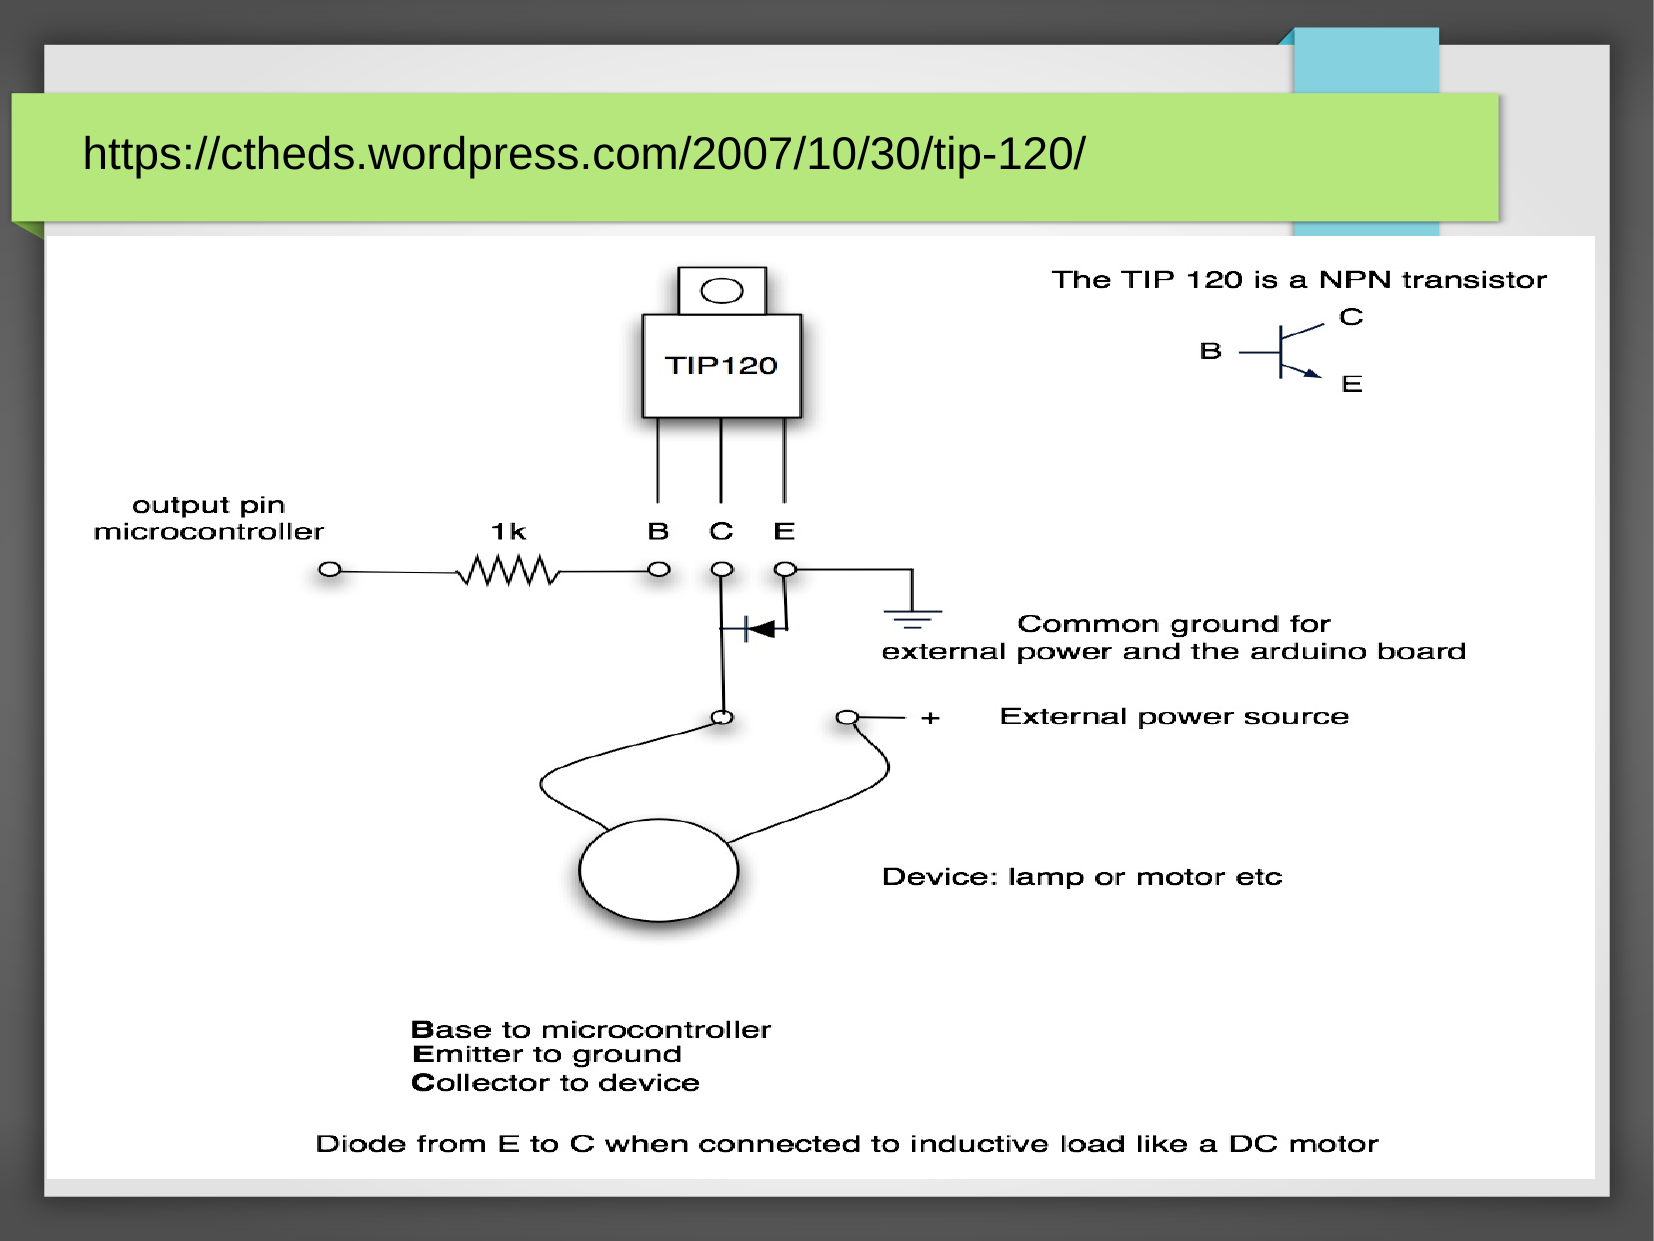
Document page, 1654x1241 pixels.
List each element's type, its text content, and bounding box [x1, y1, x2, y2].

picture [0, 0, 1654, 1241]
title https://ctheds.wordpress.com/2007/10/30/tip-120/ [82, 94, 1264, 213]
